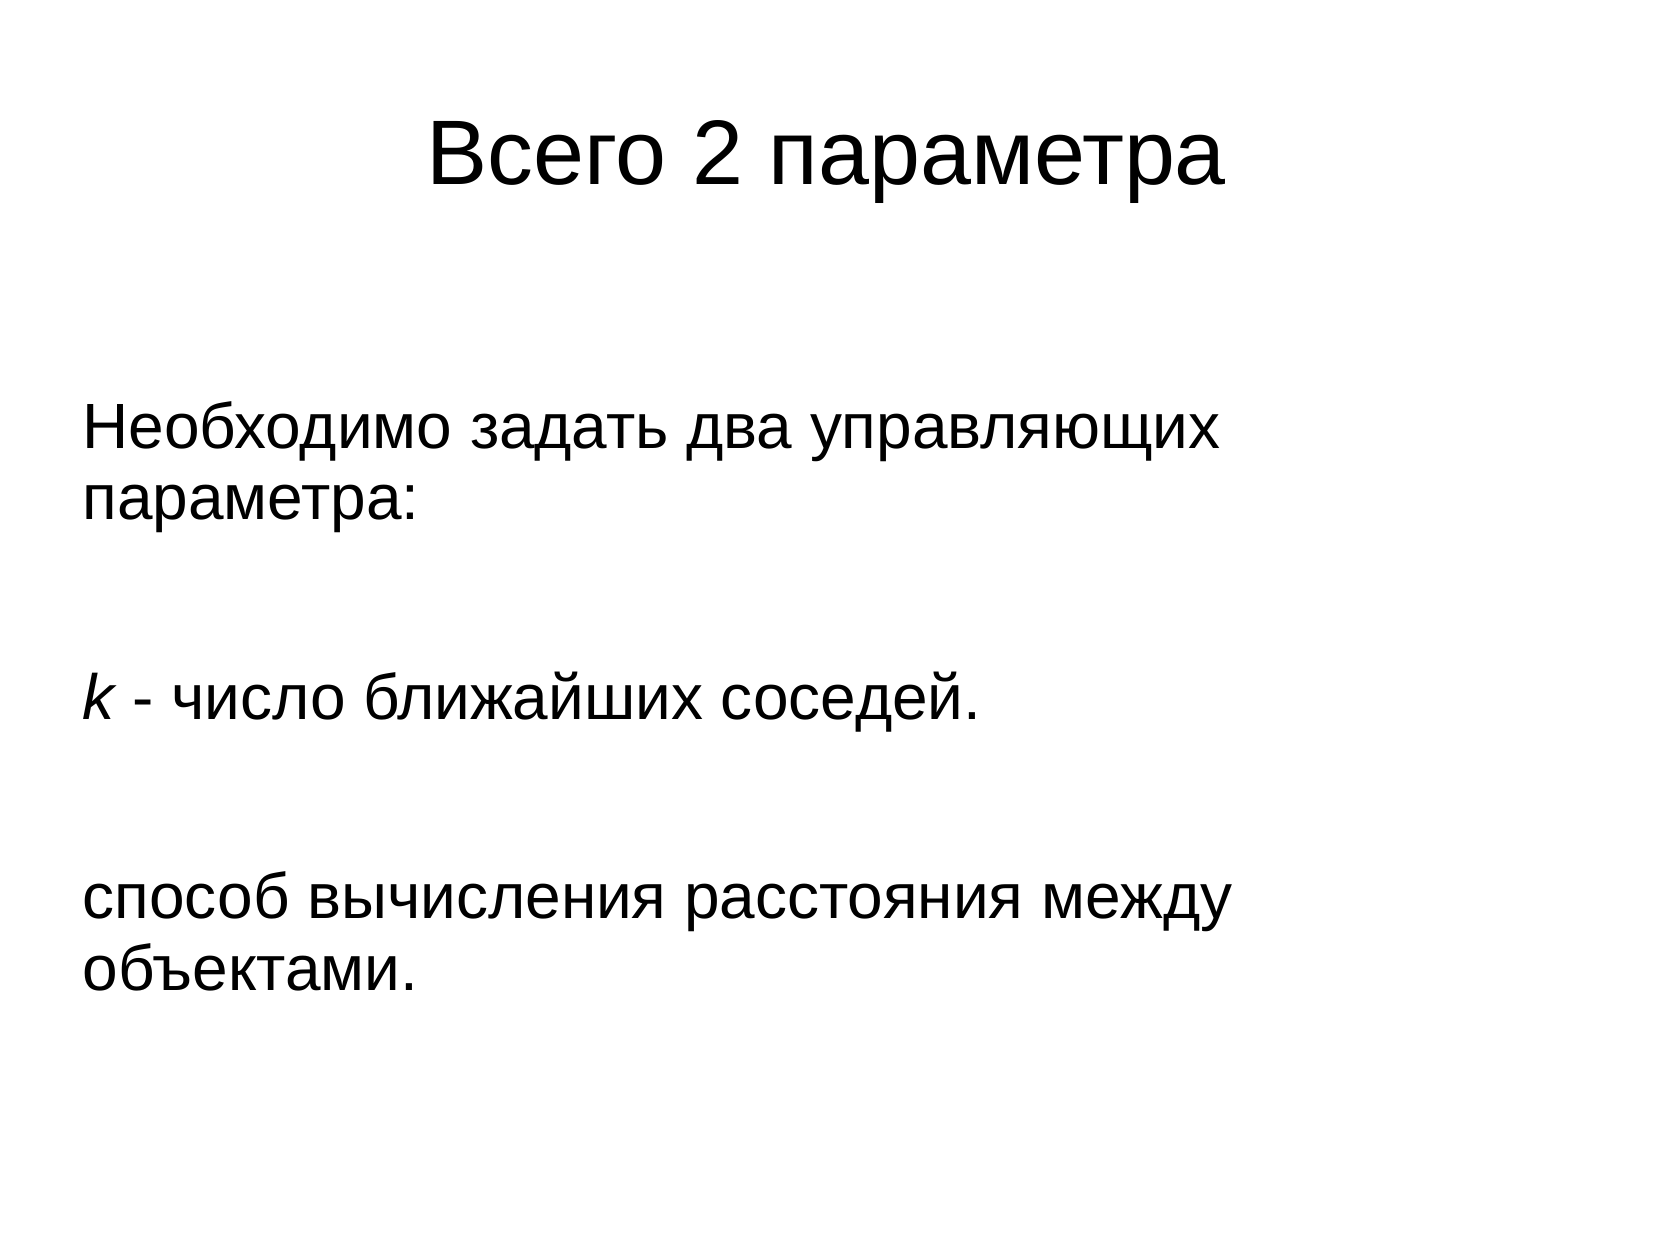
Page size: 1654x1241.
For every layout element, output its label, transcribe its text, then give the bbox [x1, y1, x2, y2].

title Всего 2 параметра [82, 49, 1571, 257]
list Необходимо задать два управляющих параметра: k - число ближайших соседей. способ вычисления расстояния между объектами. [82, 290, 1571, 1010]
